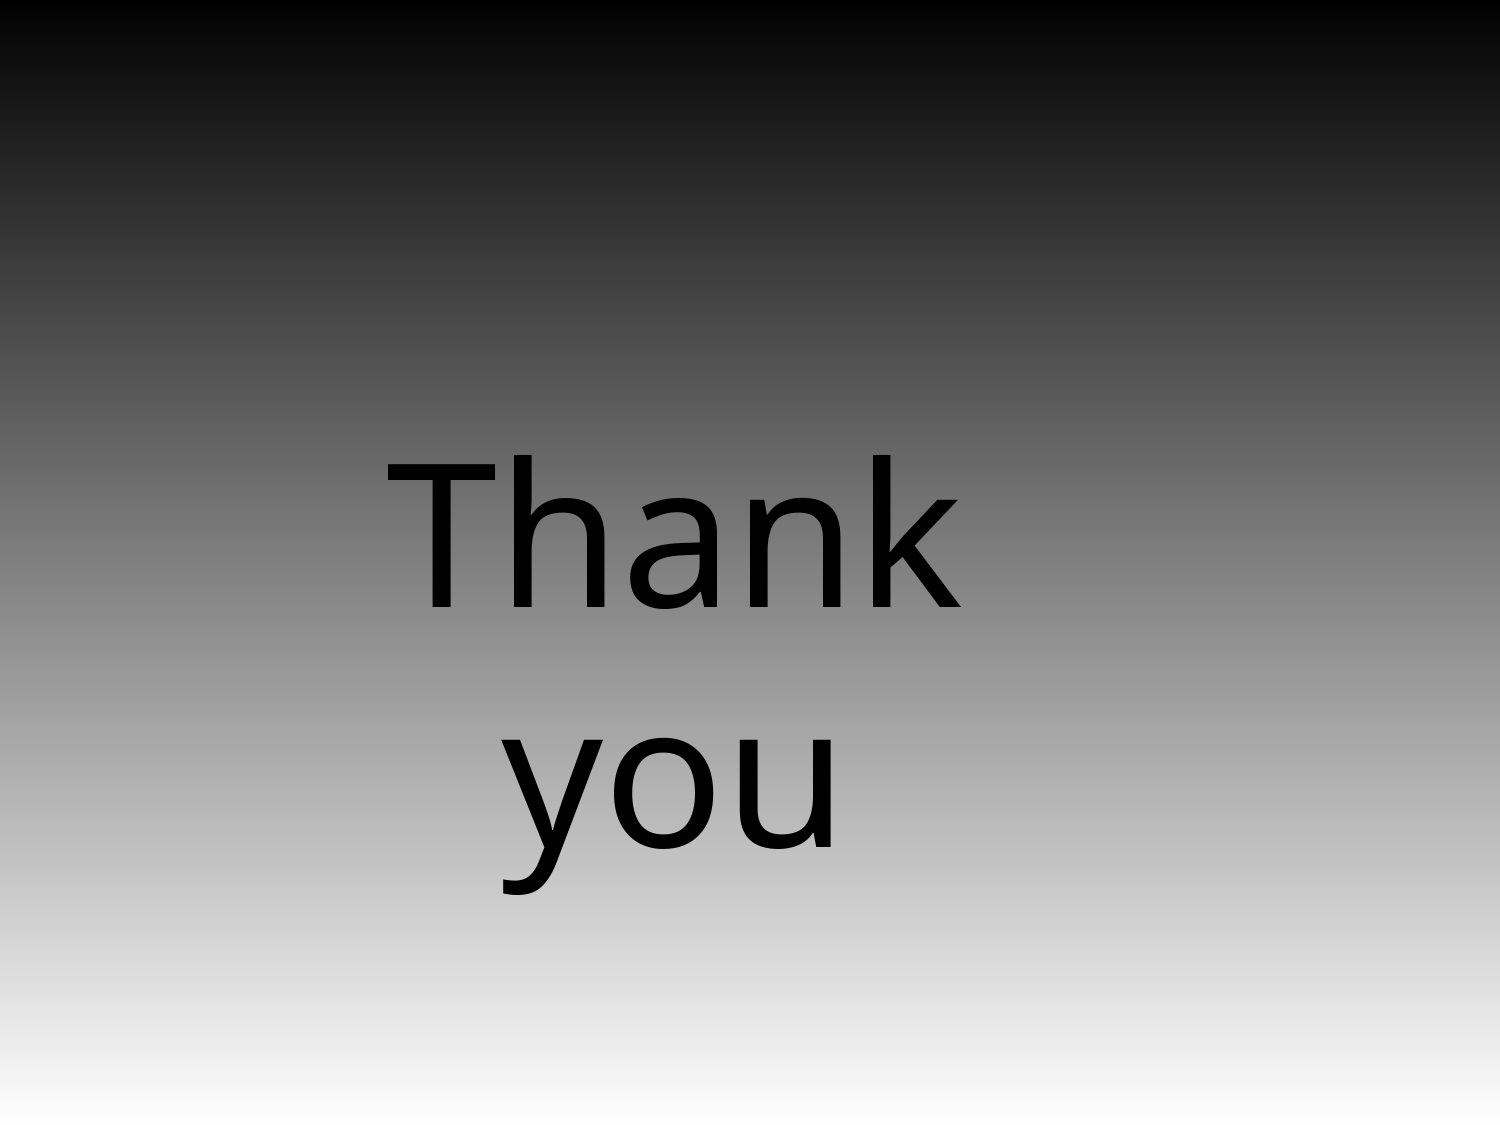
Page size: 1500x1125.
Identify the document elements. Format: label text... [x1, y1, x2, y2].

text_box Thank you [200, 399, 1150, 895]
